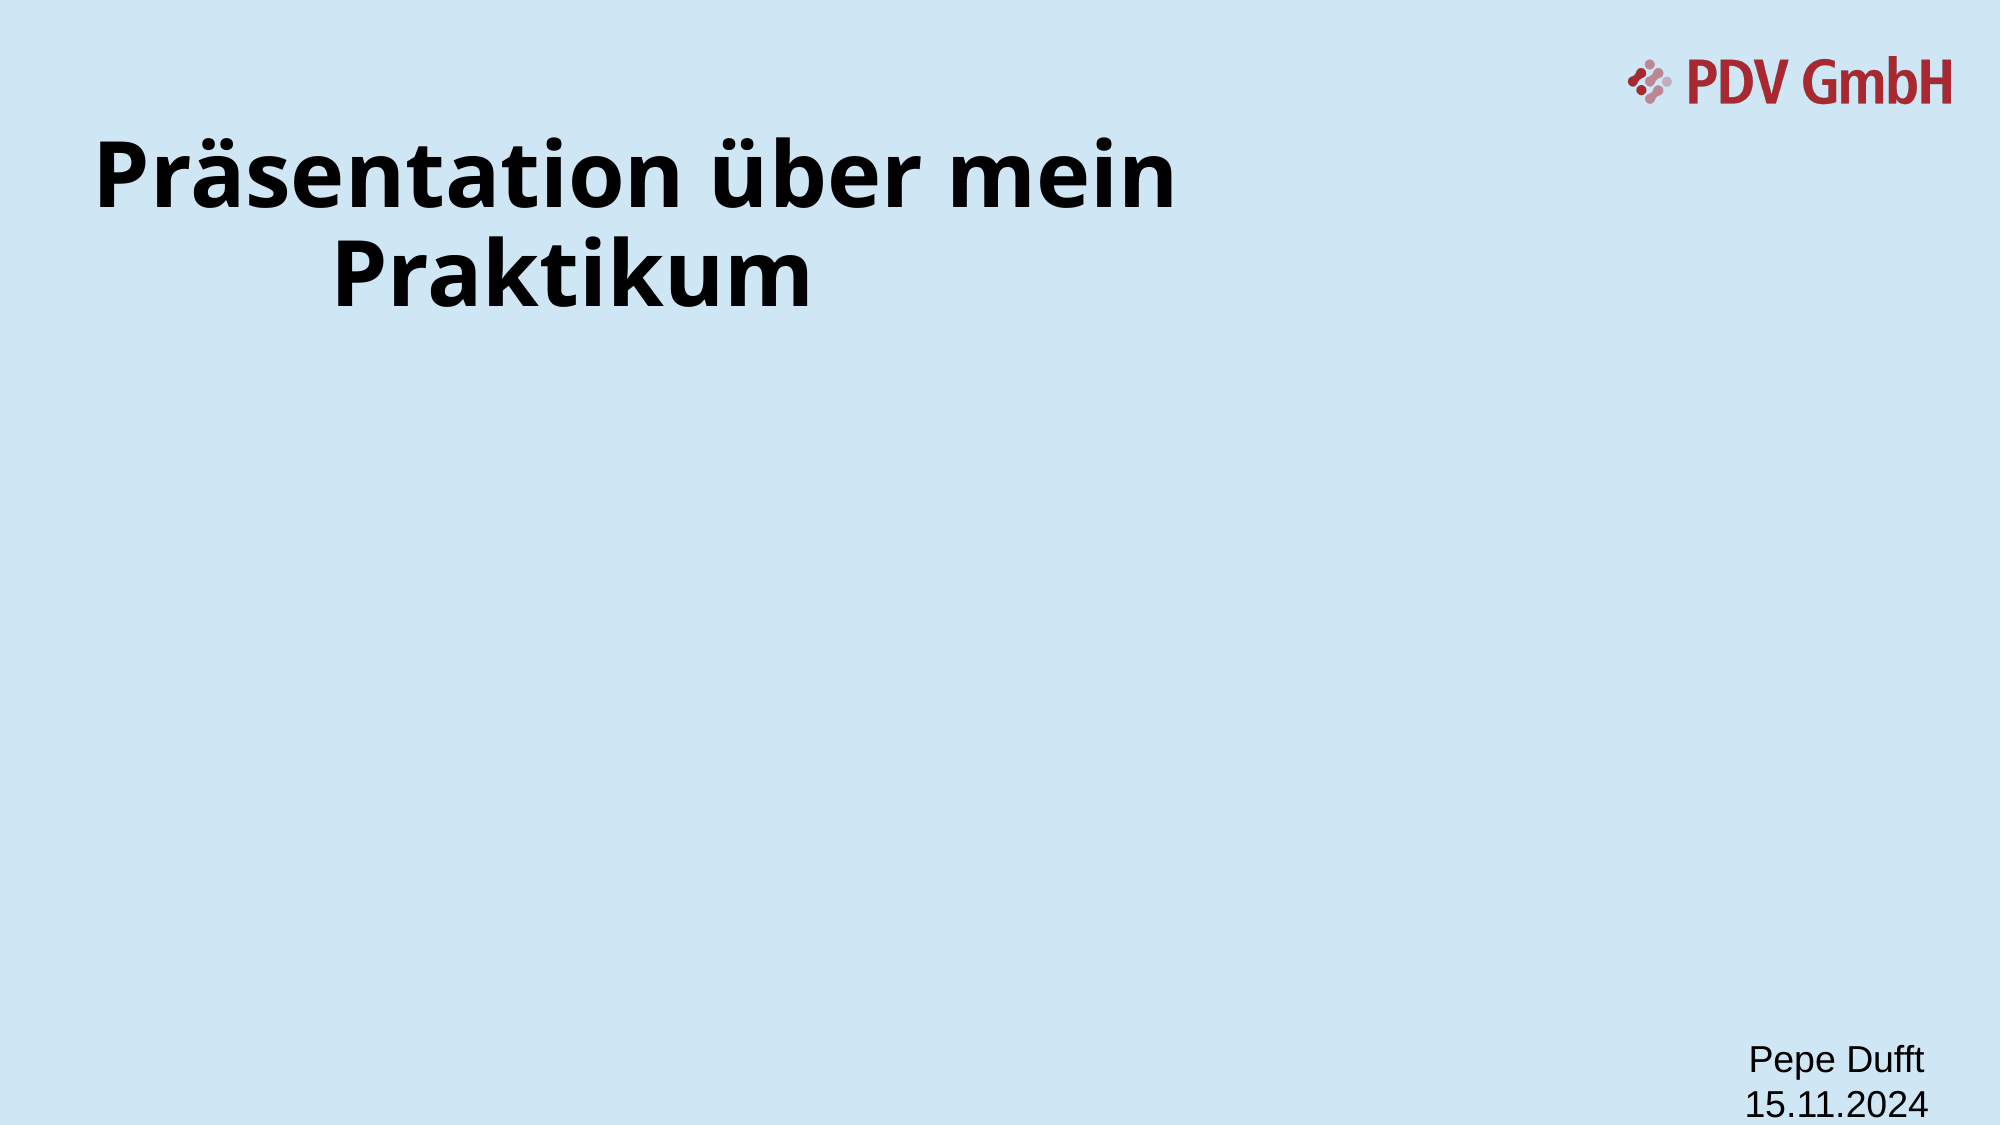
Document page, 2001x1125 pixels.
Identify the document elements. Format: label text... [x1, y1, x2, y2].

picture [1613, 34, 2001, 130]
subtitle Pepe Dufft 15.11.2024 [1688, 1027, 1985, 1125]
title Präsentation über mein Praktikum [78, 121, 1548, 378]
